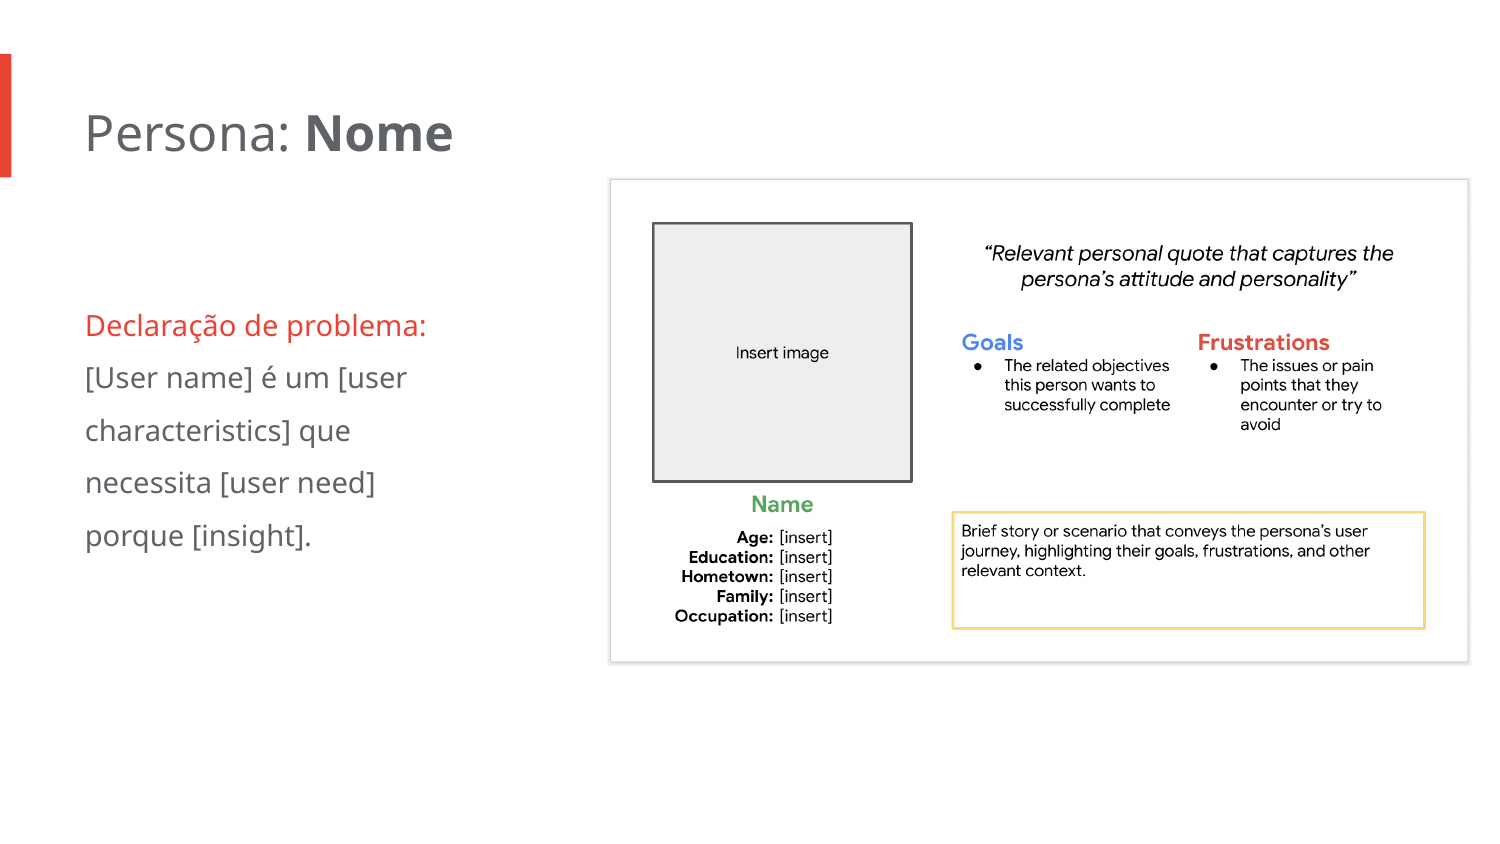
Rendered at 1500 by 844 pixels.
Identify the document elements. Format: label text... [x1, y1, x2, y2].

text_box Persona: Nome [84, 85, 1087, 177]
picture [607, 177, 1472, 666]
text_box Declaração de problema: [User name] é um [user characteristics] que necessita [user need] porque [insight]. [84, 274, 444, 620]
